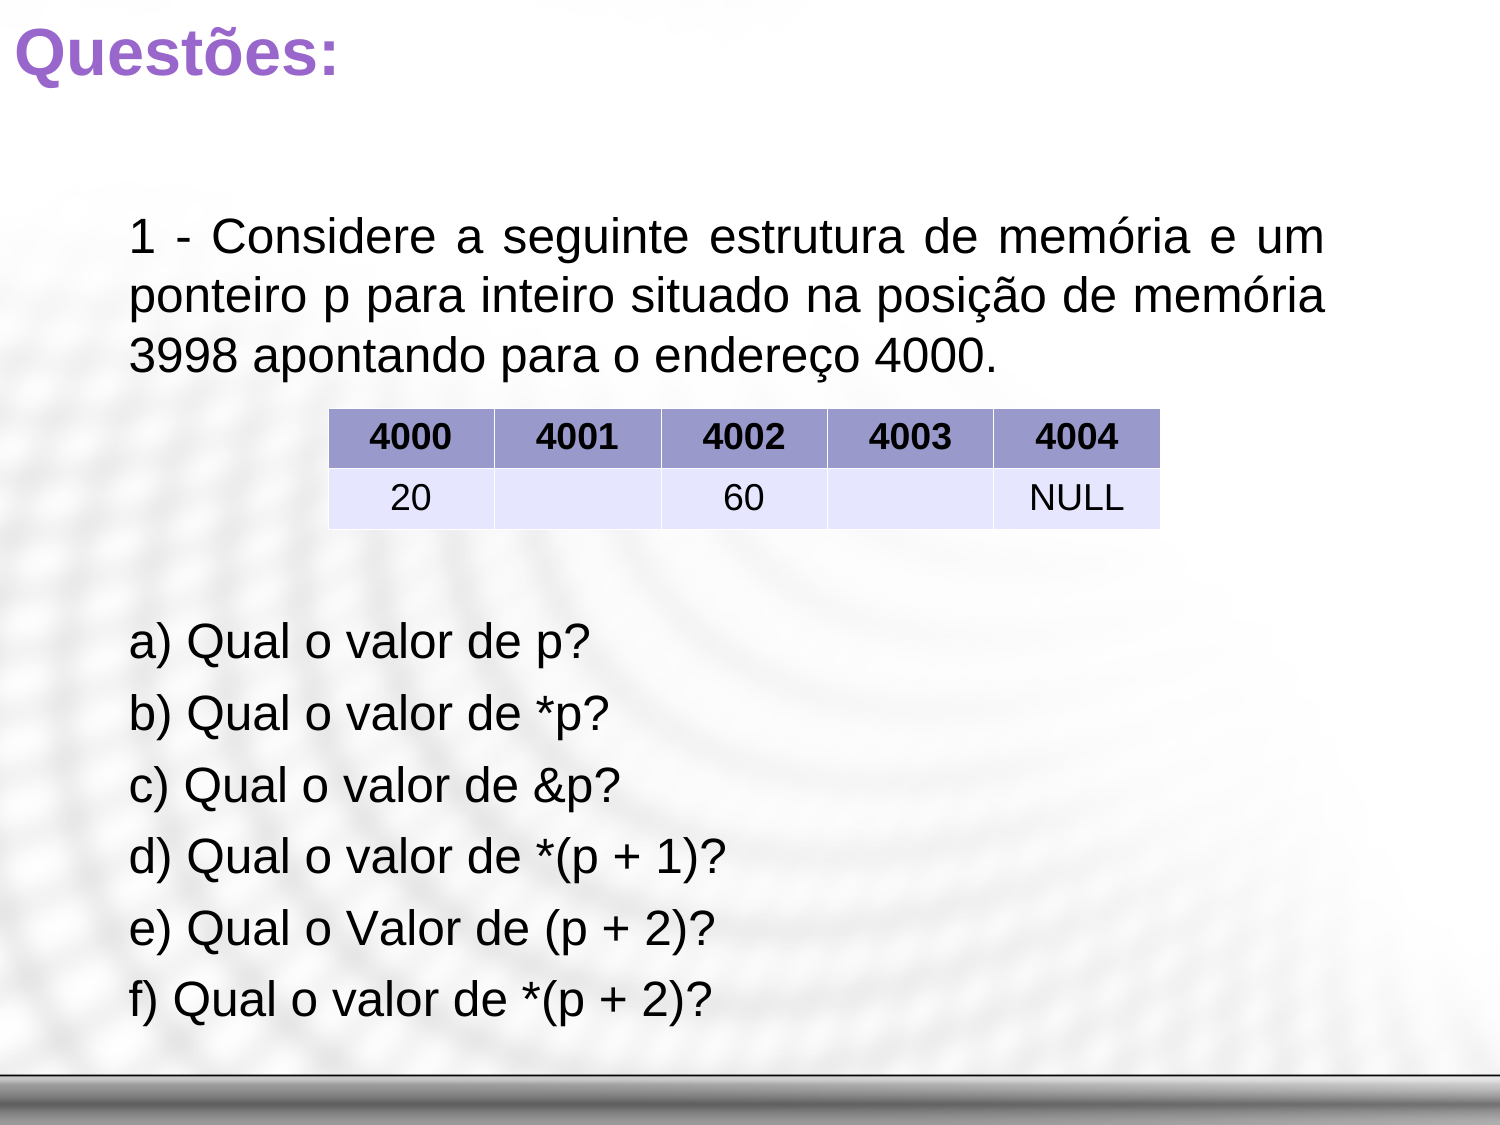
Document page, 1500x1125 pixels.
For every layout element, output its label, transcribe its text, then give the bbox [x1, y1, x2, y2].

table_cell [828, 469, 993, 529]
table_header 4001 [495, 409, 661, 468]
table_header 4002 [662, 409, 827, 468]
table_cell [495, 469, 661, 529]
title Questões: [0, 1, 1353, 97]
table_cell 20 [329, 469, 494, 529]
table_header 4000 [329, 409, 494, 468]
table_header 4003 [828, 409, 993, 468]
list 1 - Considere a seguinte estrutura de memória e um ponteiro p para inteiro situado na posição de memória 3998 apontando para o endereço 4000. a) Qual o valor de p? b) Qual o valor de *p? c) Qual o valor de &p? d) Qual o valor de *(p + 1)? e) Qual o Valor de (p + 2)? f) Qual o valor de *(p + 2)? [58, 196, 1442, 1036]
table_header 4004 [994, 409, 1160, 468]
picture [0, 0, 1500, 1125]
table_cell NULL [994, 469, 1160, 529]
table_cell 60 [662, 469, 827, 529]
